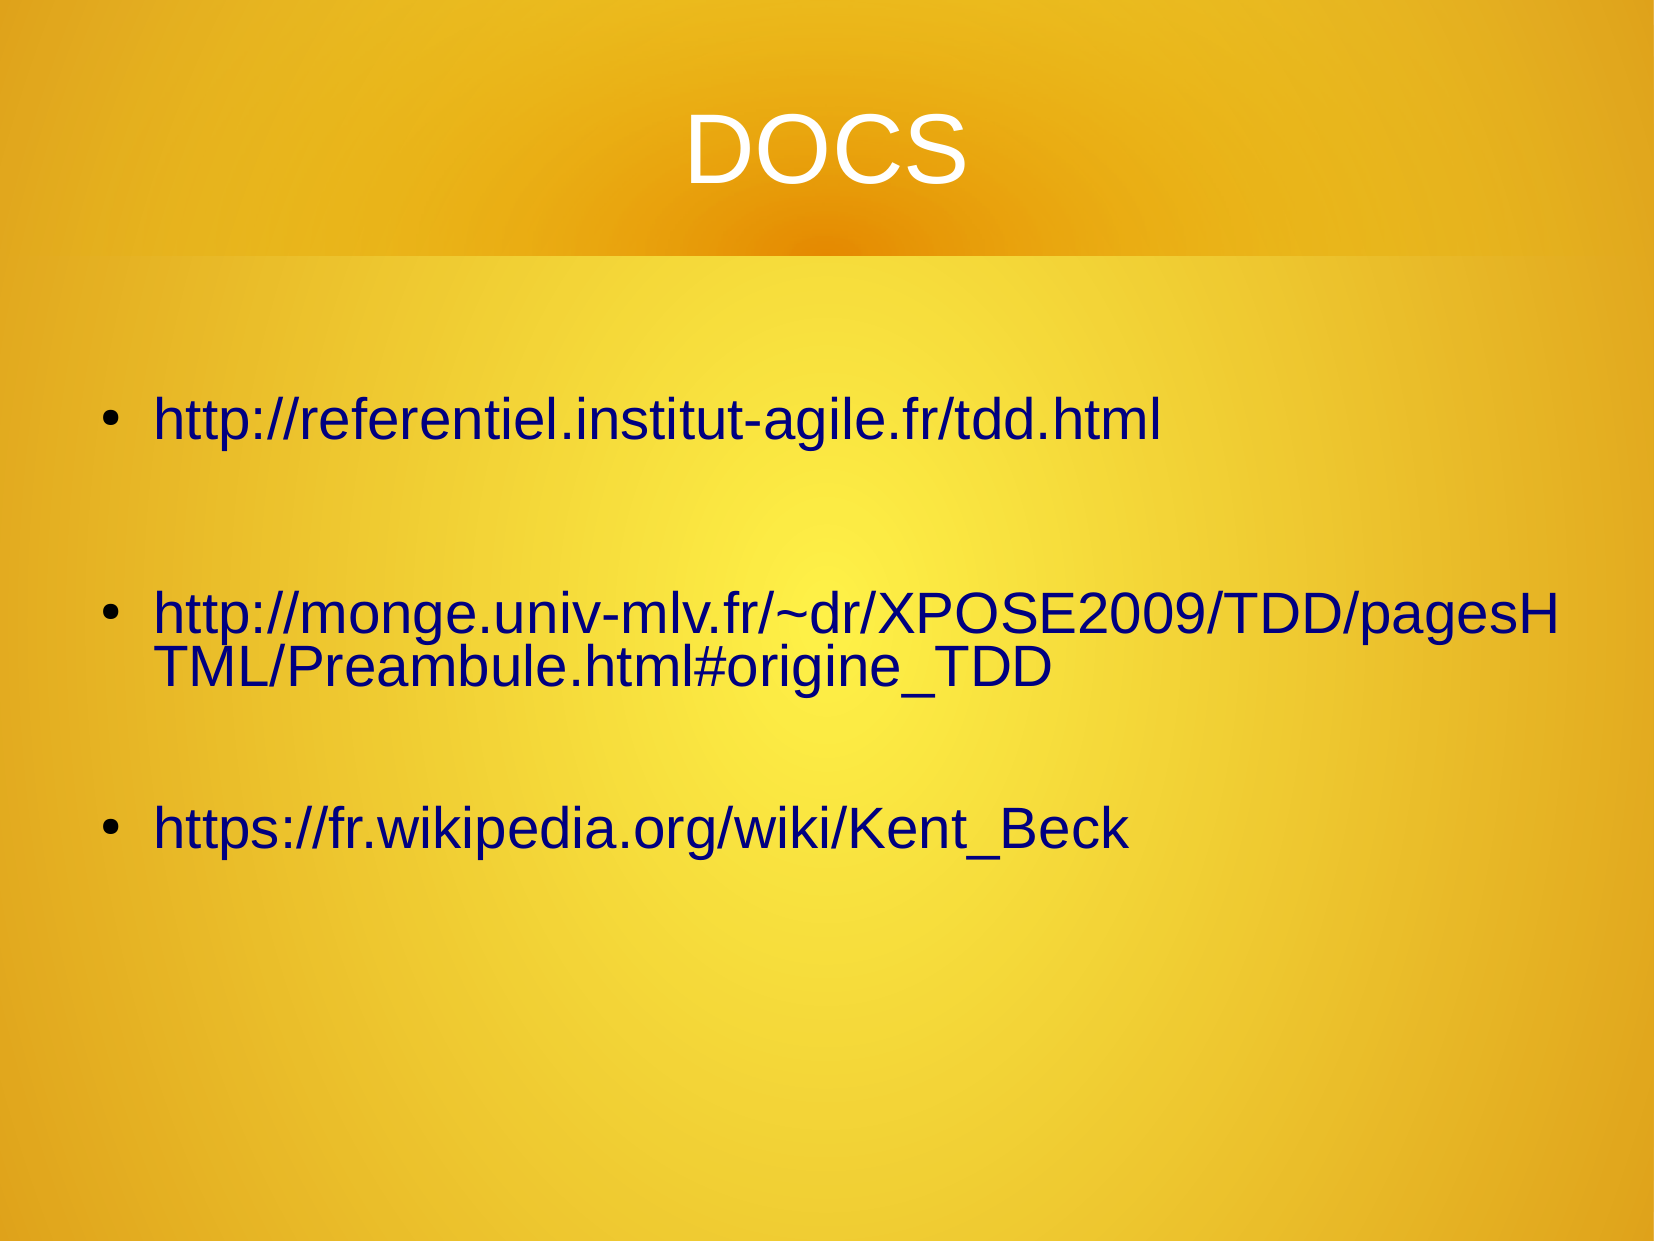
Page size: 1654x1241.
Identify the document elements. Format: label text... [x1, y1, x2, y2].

list http://referentiel.institut-agile.fr/tdd.html http://monge.univ-mlv.fr/~dr/XPOSE2009/TDD/pagesHTML/Preambule.html#origine_TDD https://fr.wikipedia.org/wiki/Kent_Beck [82, 290, 1571, 1010]
title DOCS [82, 47, 1571, 252]
